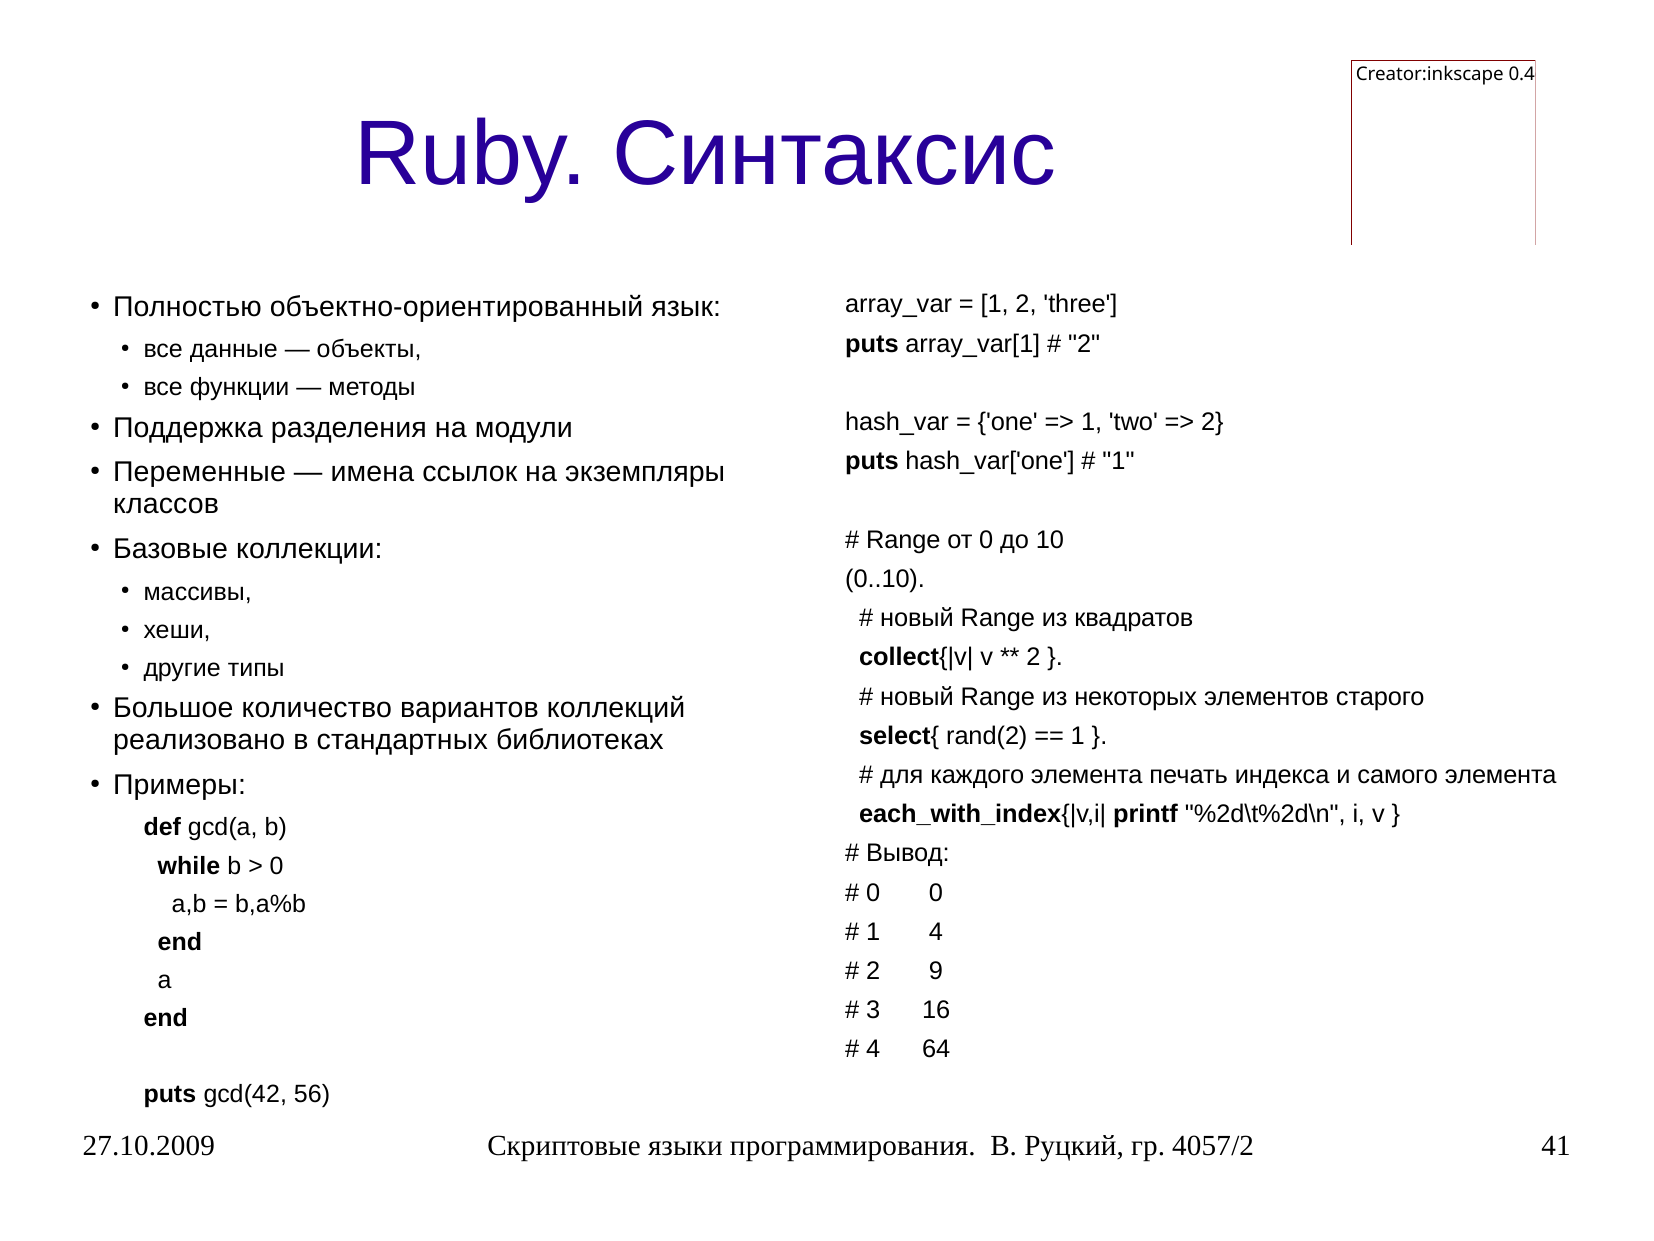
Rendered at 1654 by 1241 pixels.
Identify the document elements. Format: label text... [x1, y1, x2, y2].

title Ruby. Синтаксис [82, 49, 1329, 257]
list array_var = [1, 2, 'three'] puts array_var[1] # "2" hash_var = {'one' => 1, 'two' => 2} puts hash_var['one'] # "1" # Range от 0 до 10 (0..10). # новый Range из квадратов collect{|v| v ** 2 }. # новый Range из некоторых элементов старого select{ rand(2) == 1 }. # для каждого элемента печать индекса и самого элемента each_with_index{|v,i| printf "%2d\t%2d\n", i, v } # Вывод: # 0 0 # 1 4 # 2 9 # 3 16 # 4 64 [845, 290, 1572, 1109]
list Полностью объектно-ориентированный язык: все данные — объекты, все функции — методы Поддержка разделения на модули Переменные — имена ссылок на экземпляры классов Базовые коллекции: массивы, хеши, другие типы Большое количество вариантов коллекций реализовано в стандартных библиотеках Примеры: def gcd(a, b) while b > 0 a,b = b,a%b end a end puts gcd(42, 56) [82, 290, 809, 1109]
picture [1349, 59, 1536, 245]
